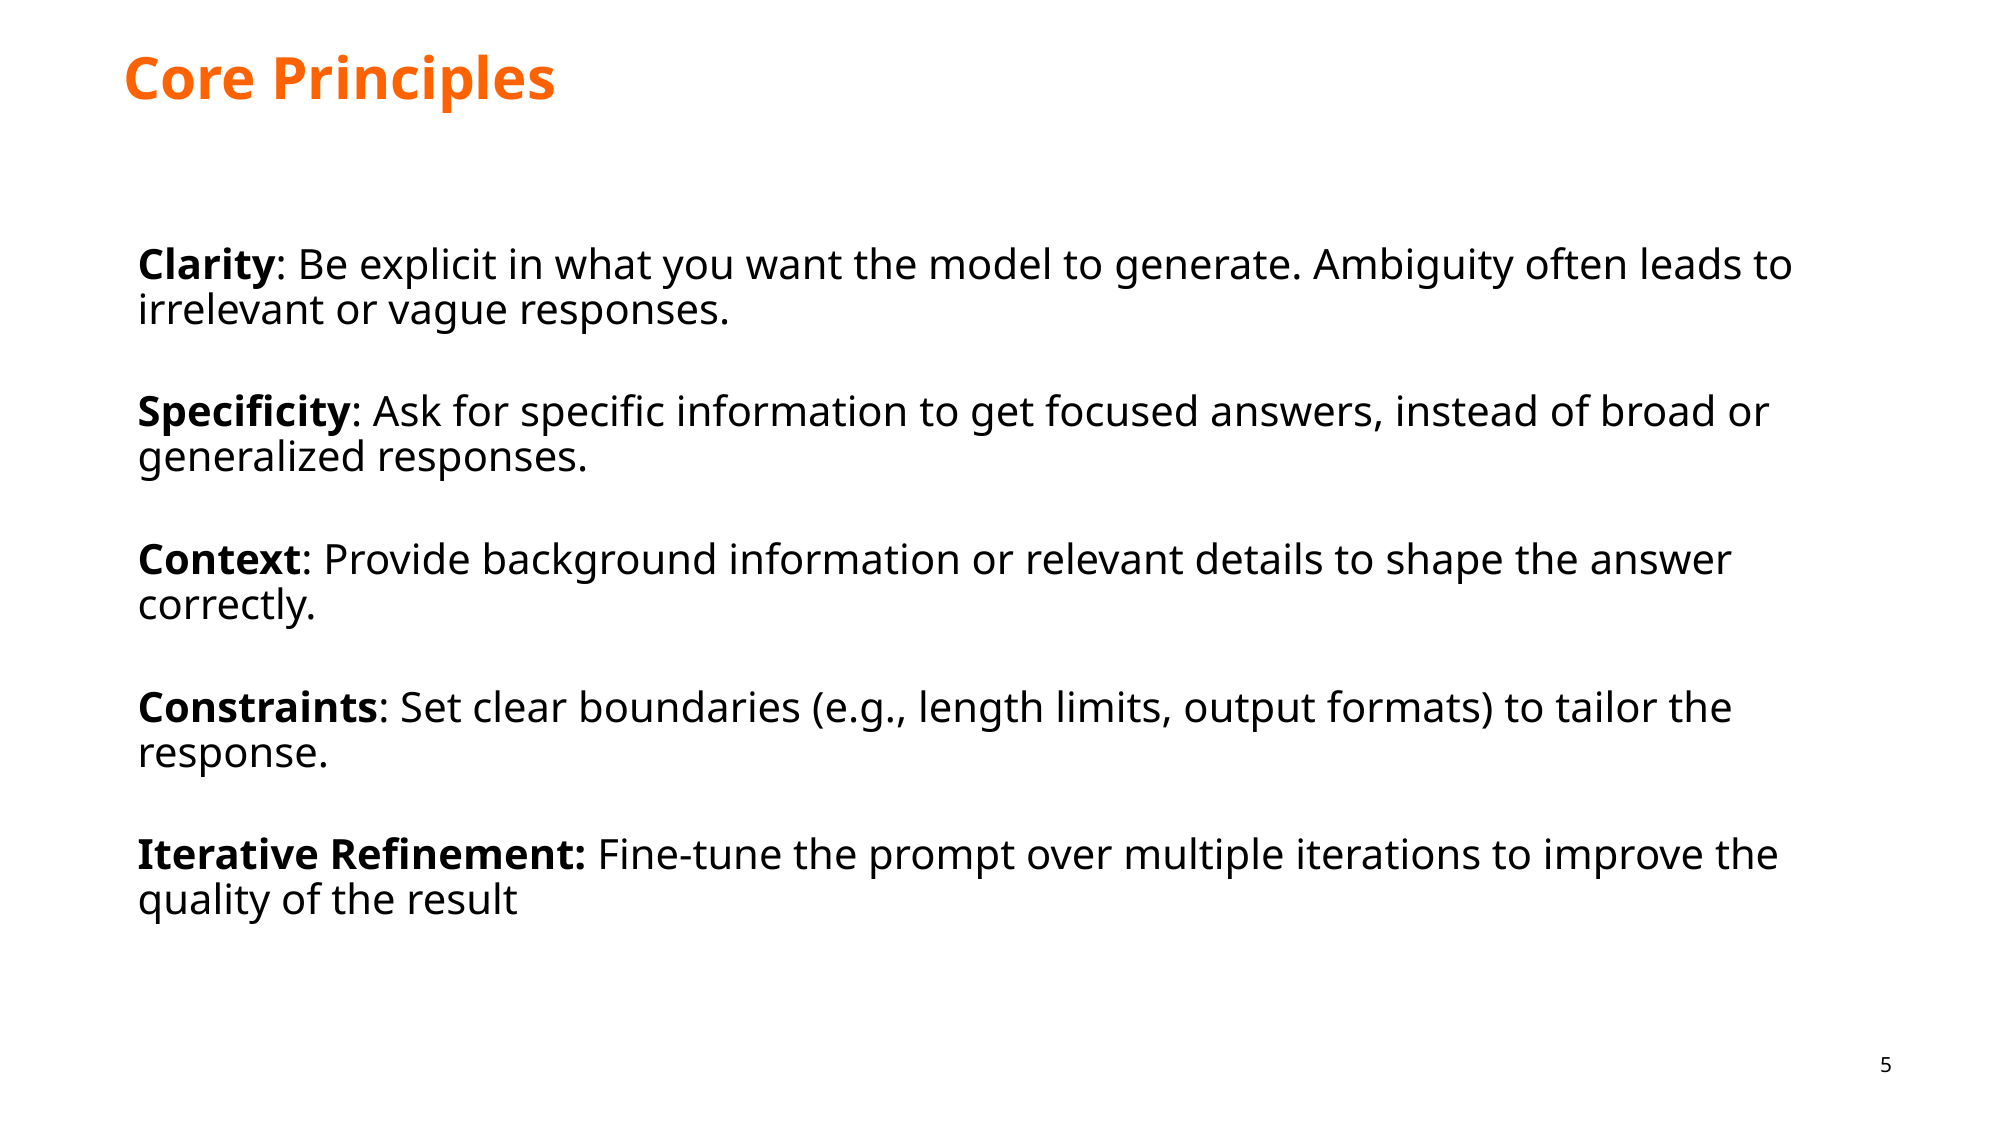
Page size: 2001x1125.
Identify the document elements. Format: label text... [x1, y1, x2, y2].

list Clarity: Be explicit in what you want the model to generate. Ambiguity often leads to irrelevant or vague responses. Specificity: Ask for specific information to get focused answers, instead of broad or generalized responses. Context: Provide background information or relevant details to shape the answer correctly. Constraints: Set clear boundaries (e.g., length limits, output formats) to tailor the response. Iterative Refinement: Fine-tune the prompt over multiple iterations to improve the quality of the result [108, 187, 1893, 1017]
title Core Principles [108, 53, 1893, 187]
slide_number <number> [1810, 1050, 1892, 1082]
